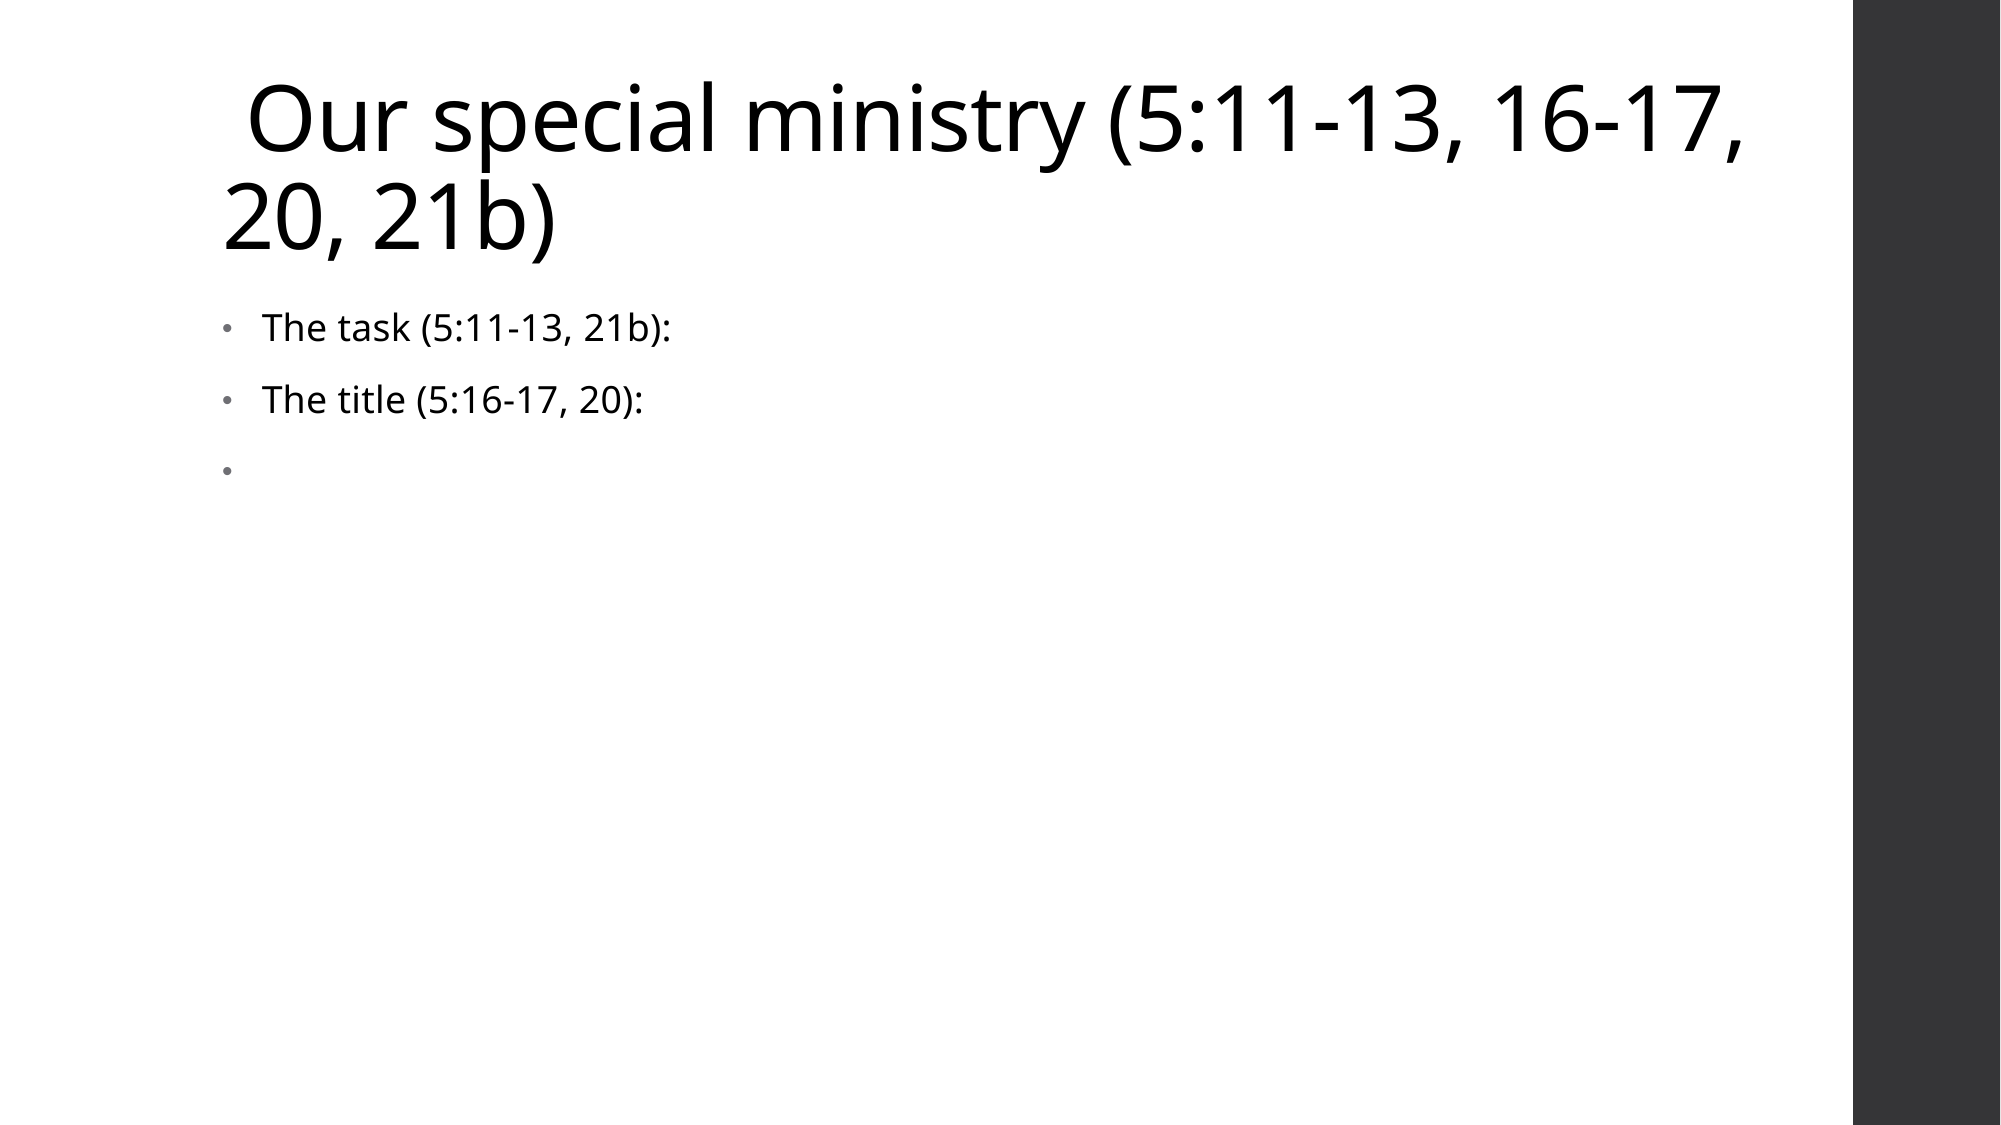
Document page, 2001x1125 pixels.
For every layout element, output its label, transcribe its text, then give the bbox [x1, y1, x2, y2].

list The task (5:11-13, 21b): The title (5:16-17, 20): [206, 299, 1617, 1014]
title Our special ministry (5:11-13, 16-17, 20, 21b) [206, 60, 1797, 278]
